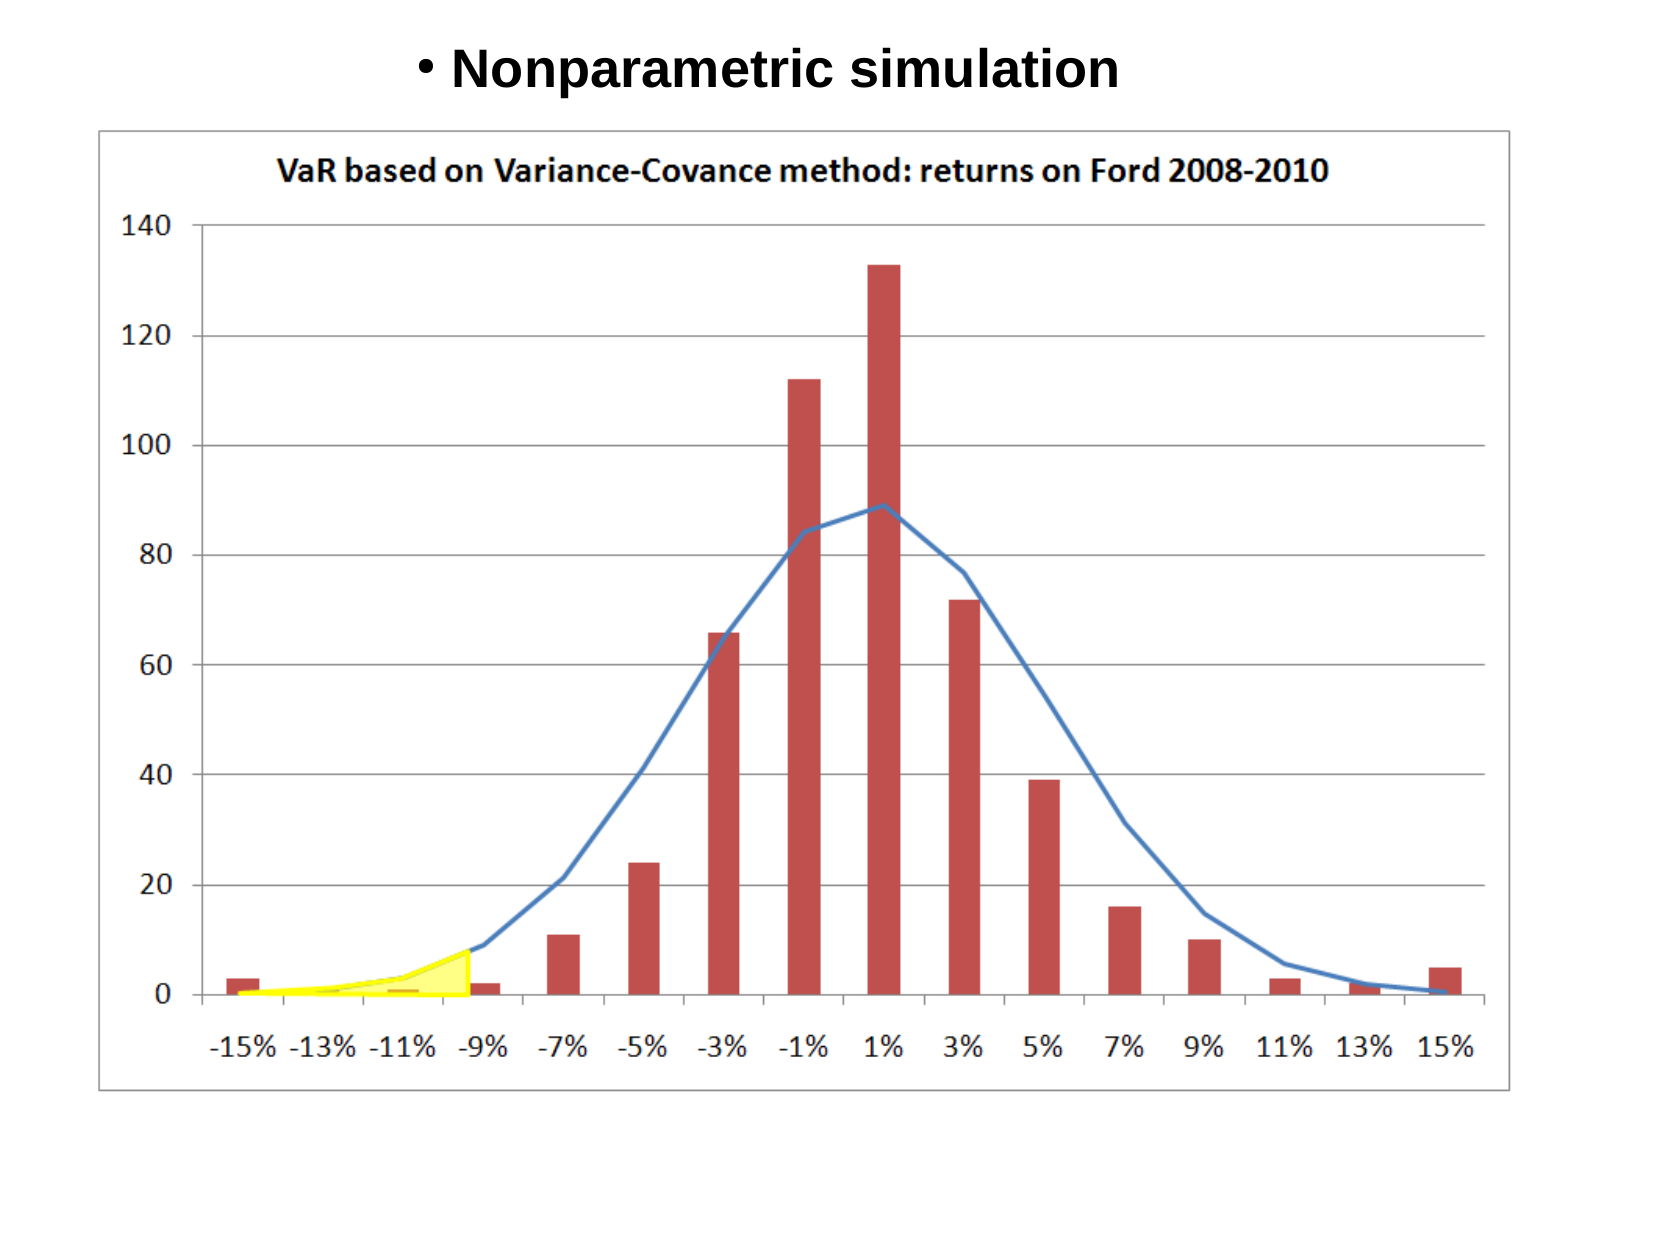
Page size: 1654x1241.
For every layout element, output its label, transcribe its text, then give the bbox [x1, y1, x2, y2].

picture [97, 129, 1512, 1093]
text_box Nonparametric simulation [401, 30, 1371, 107]
